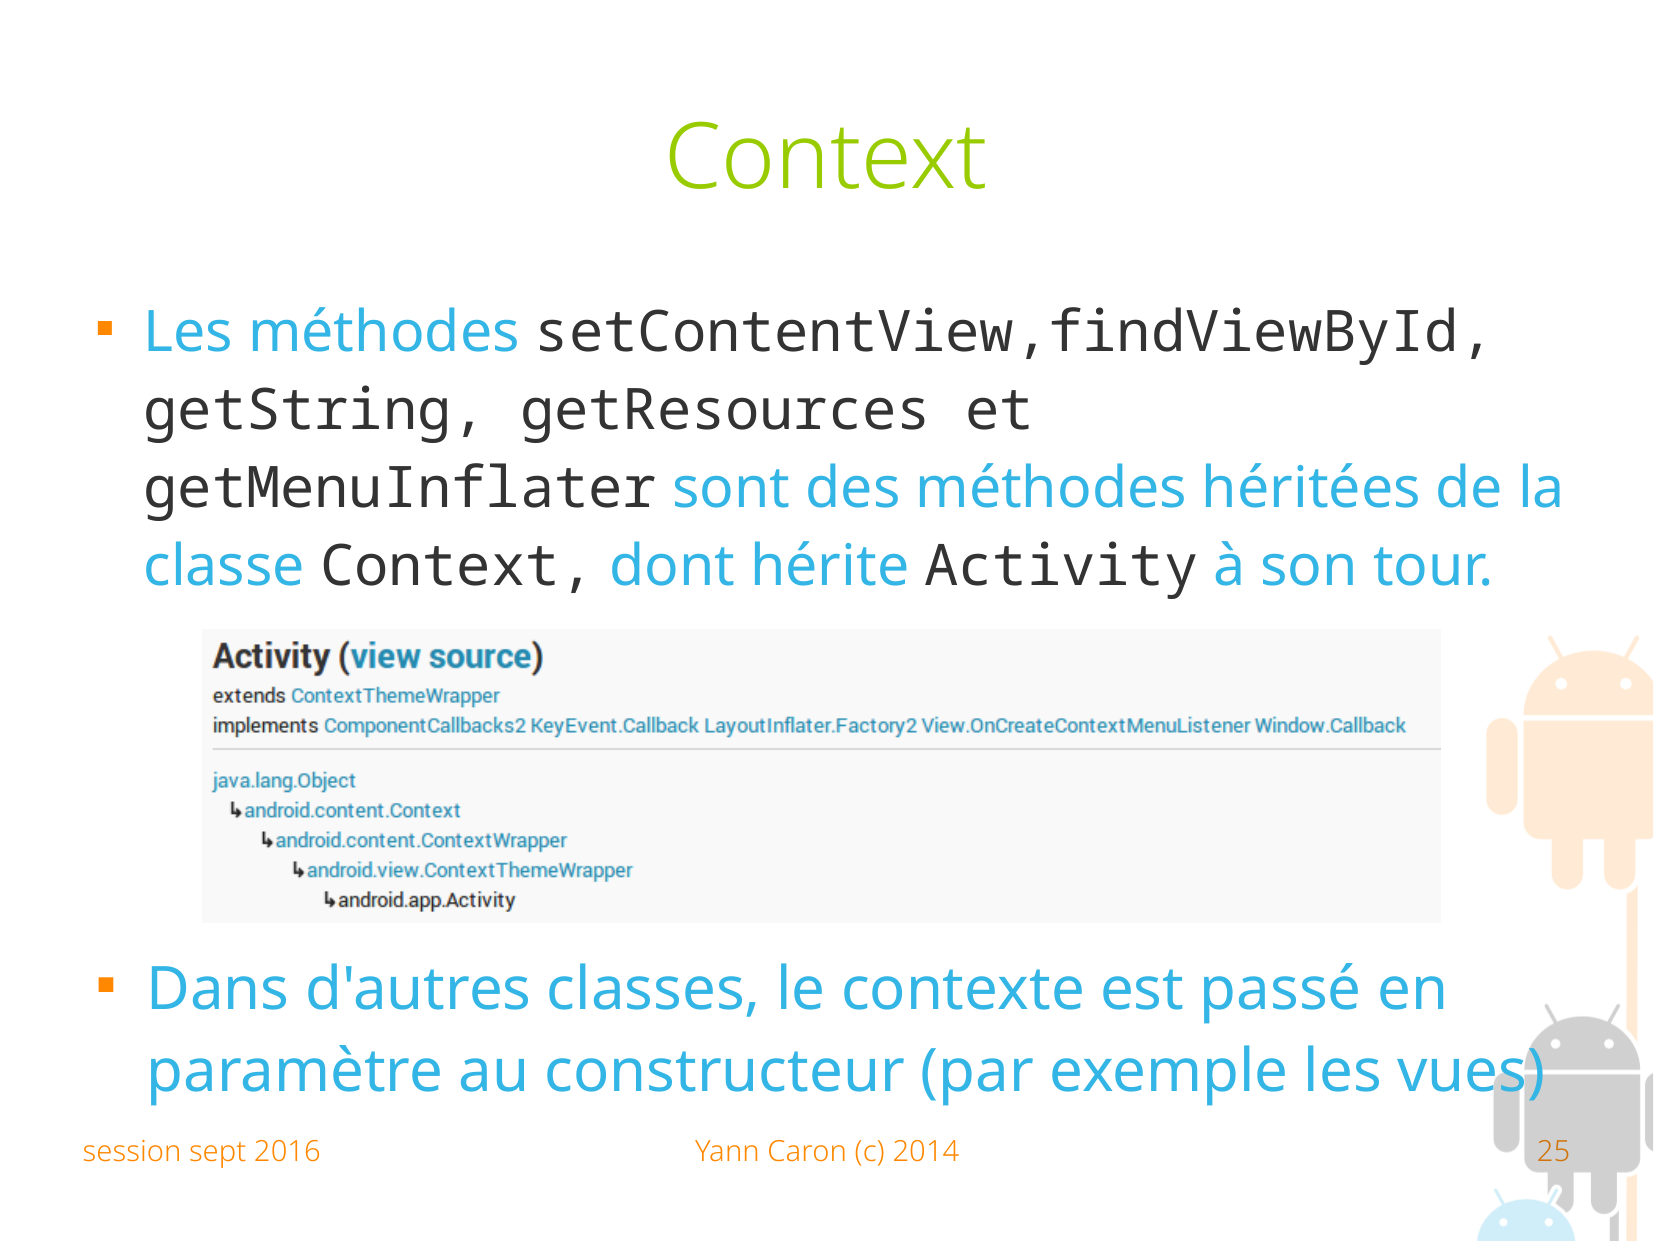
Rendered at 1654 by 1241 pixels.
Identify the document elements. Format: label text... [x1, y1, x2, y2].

title Context [82, 49, 1571, 257]
list Les méthodes setContentView,findViewById, getString, getResources et getMenuInflater sont des méthodes héritées de la classe Context, dont hérite Activity à son tour. [82, 290, 1571, 616]
picture [202, 423, 1654, 1241]
list Dans d'autres classes, le contexte est passé en paramètre au constructeur (par exemple les vues) [82, 945, 1571, 1111]
